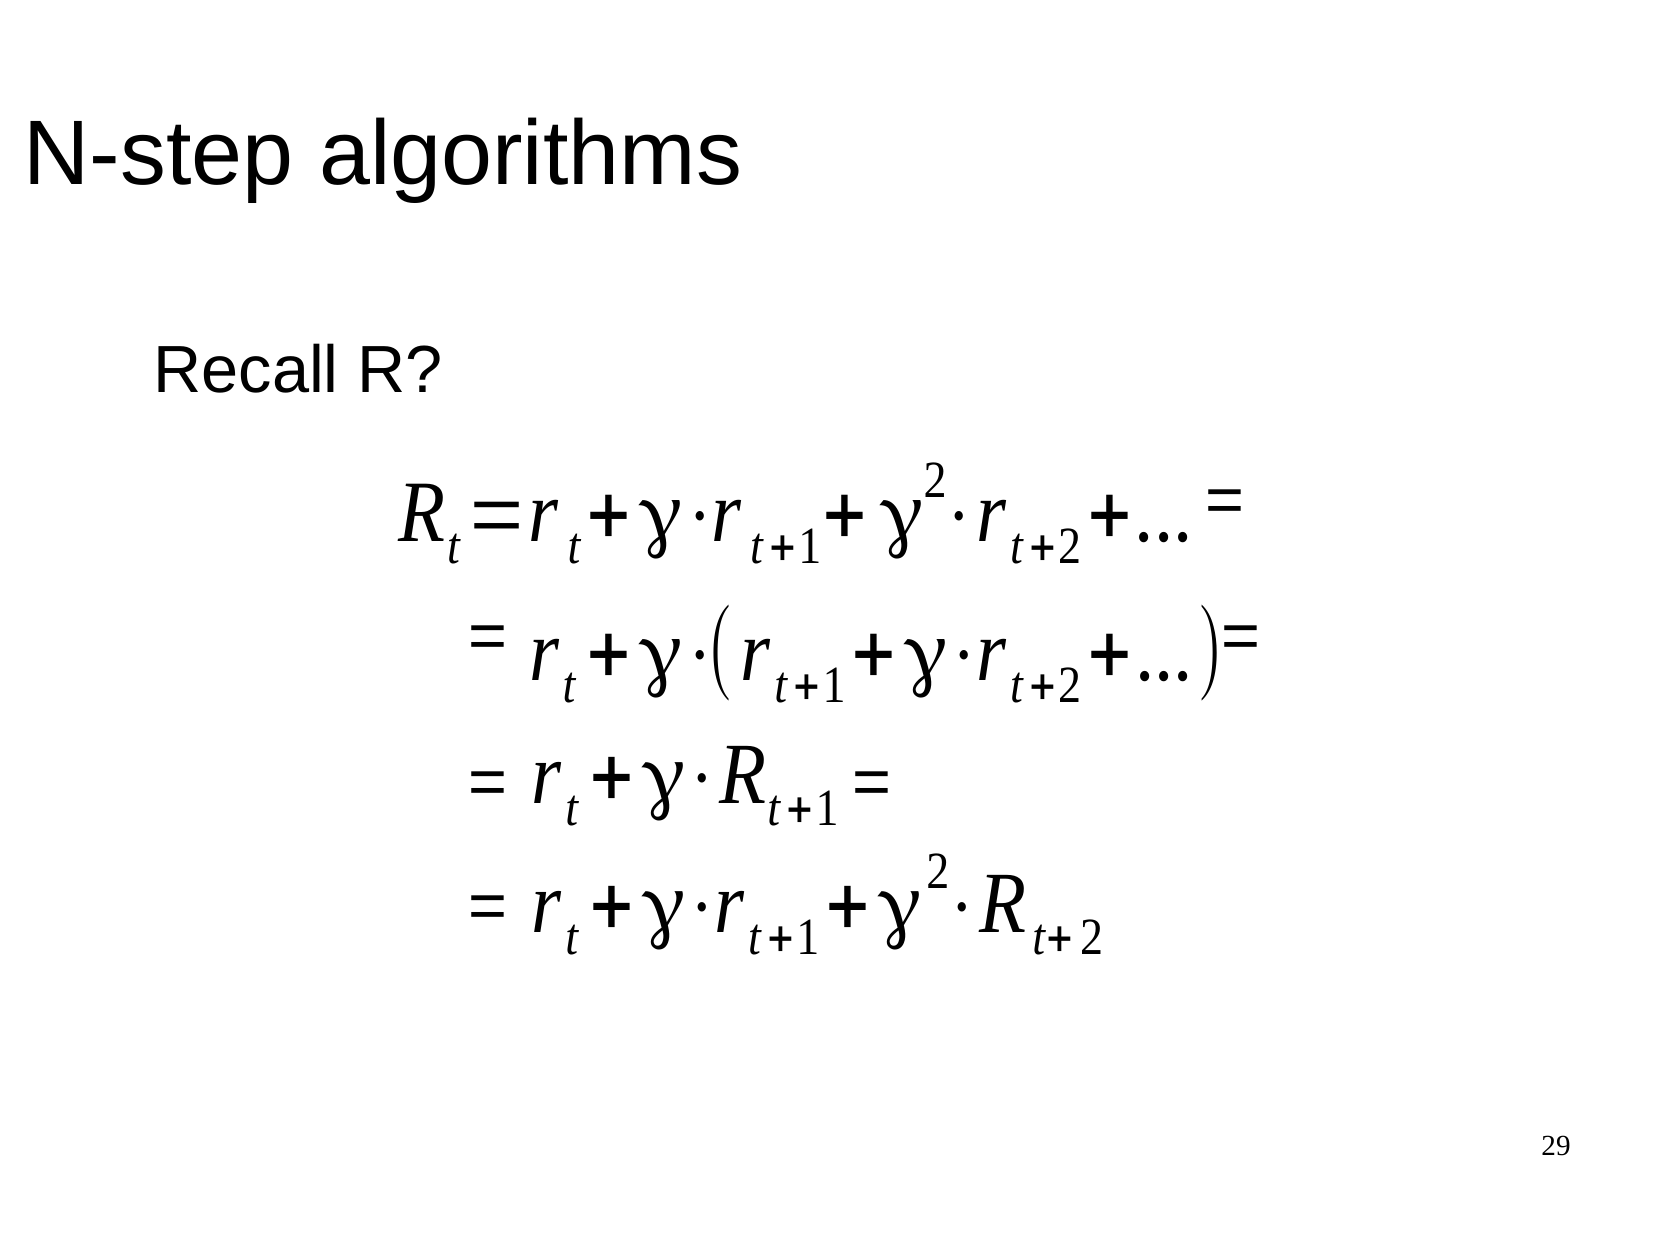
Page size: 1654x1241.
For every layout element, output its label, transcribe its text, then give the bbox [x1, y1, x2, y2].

text_box = [453, 861, 547, 983]
title N-step algorithms [23, 49, 1512, 257]
chart [512, 839, 1120, 964]
list Recall R? [82, 331, 1571, 1051]
text_box = [837, 737, 931, 839]
